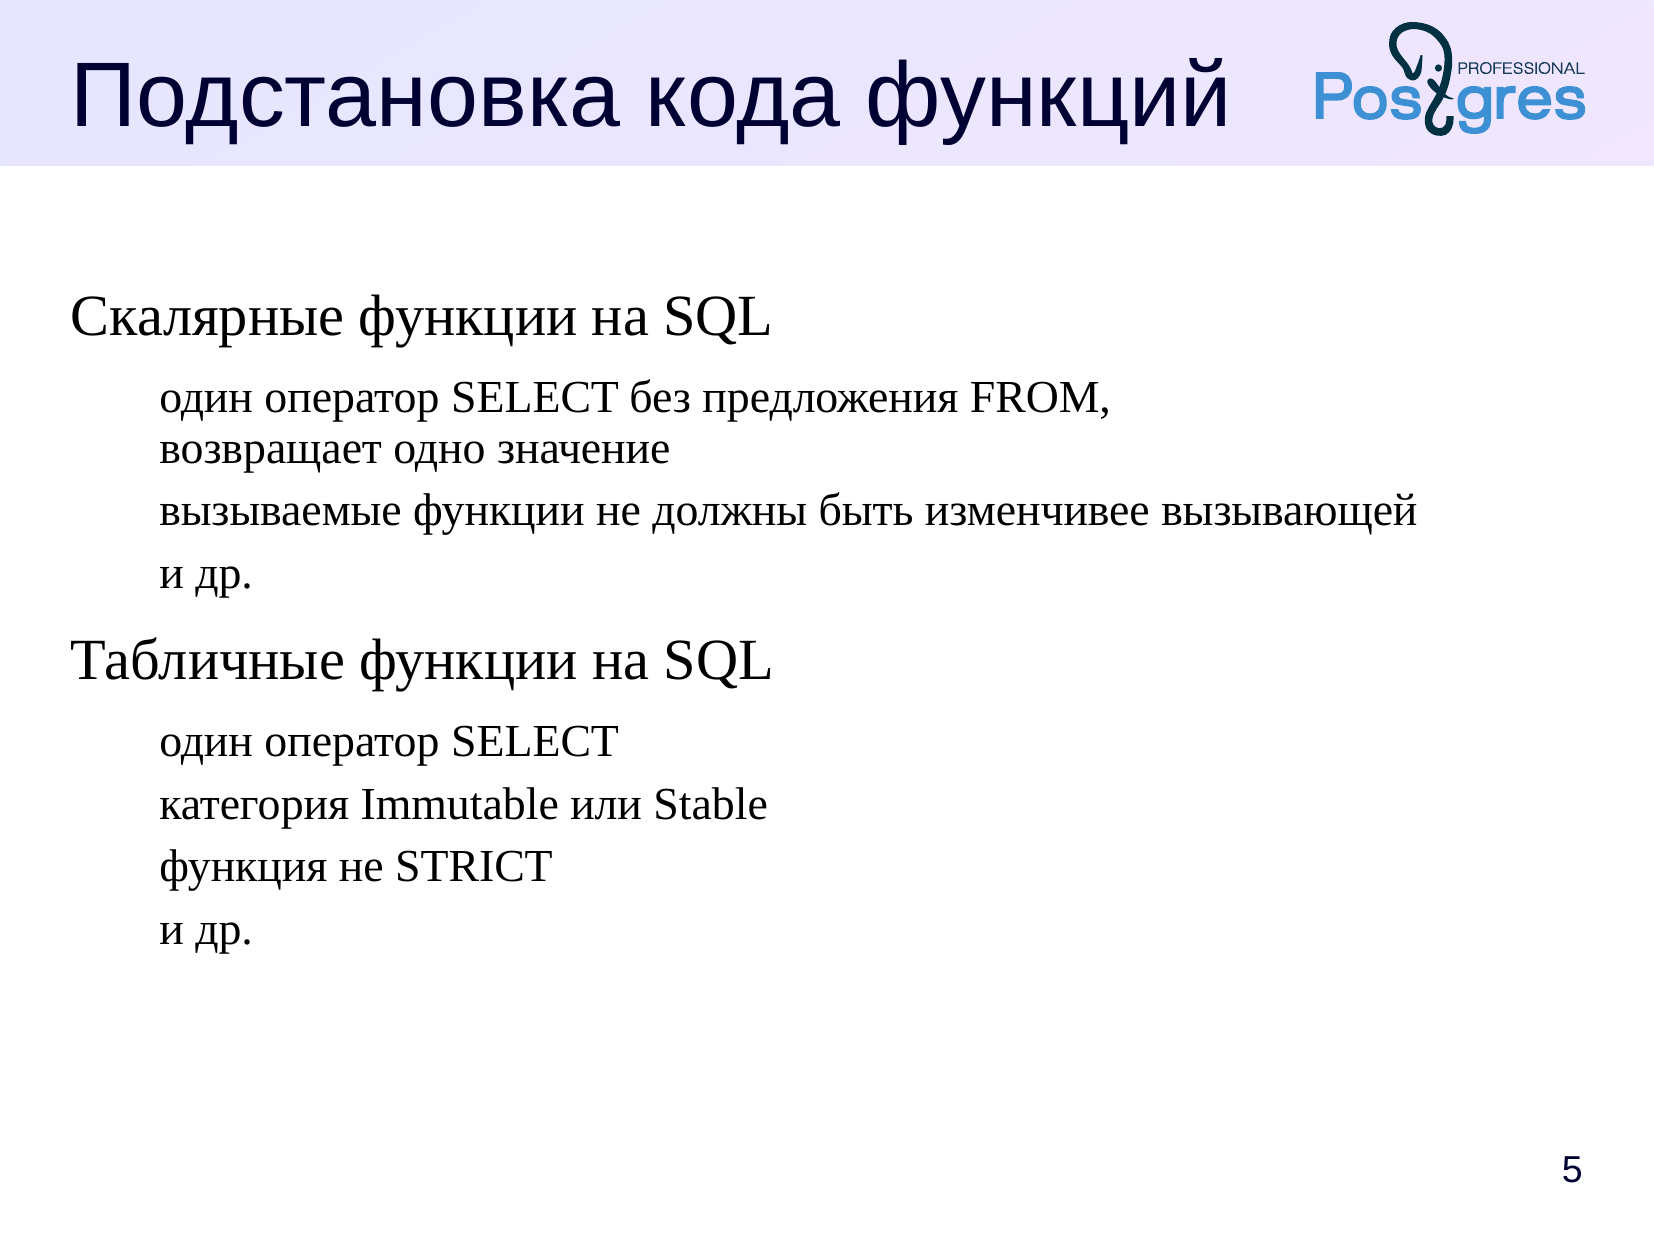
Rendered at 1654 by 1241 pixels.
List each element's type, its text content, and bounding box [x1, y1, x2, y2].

list Скалярные функции на SQL один оператор SELECT без предложения FROM, возвращает одно значение вызываемые функции не должны быть изменчивее вызывающей и др. Табличные функции на SQL один оператор SELECT категория Immutable или Stable функция не STRICT и др. [70, 283, 1583, 1171]
title Подстановка кода функций [70, 43, 1261, 151]
